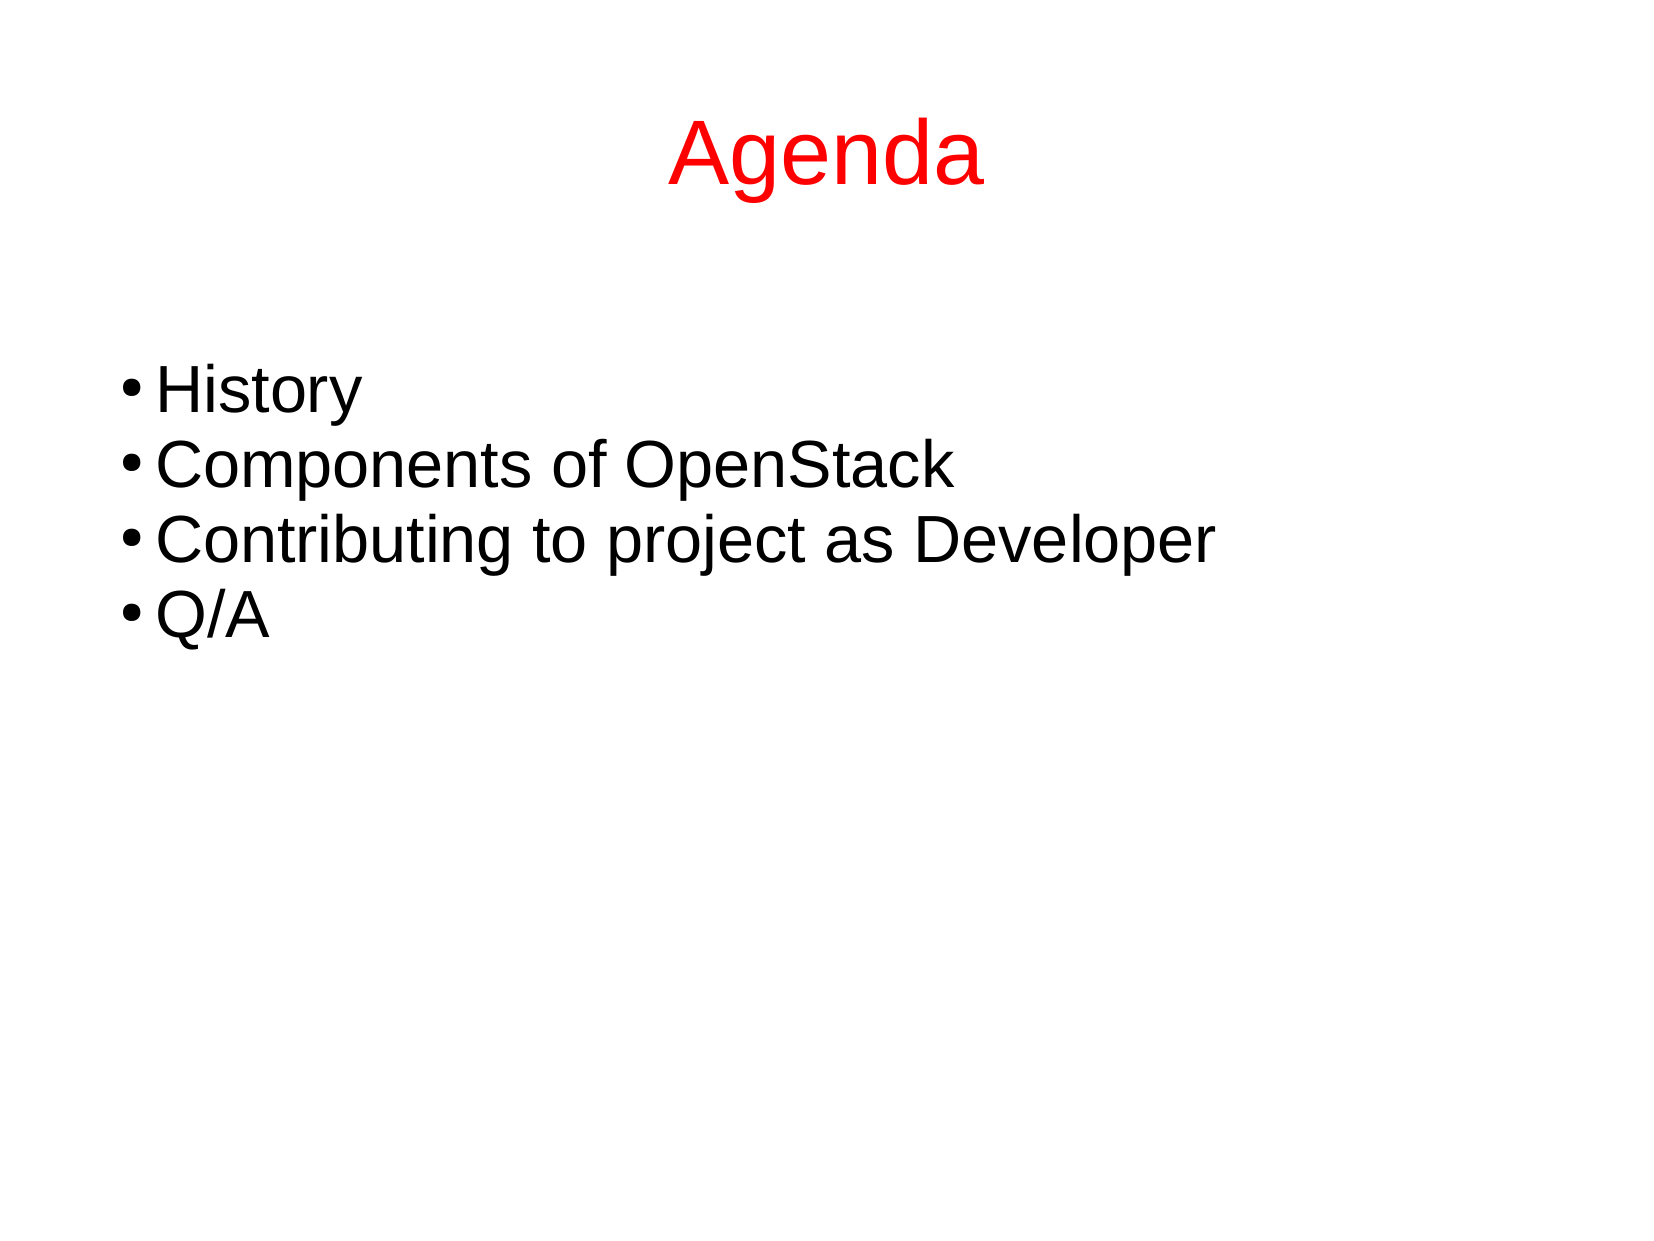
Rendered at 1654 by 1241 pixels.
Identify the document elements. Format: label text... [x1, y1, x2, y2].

text_box History Components of OpenStack Contributing to project as Developer Q/A [105, 345, 1237, 659]
title Agenda [82, 56, 1571, 250]
